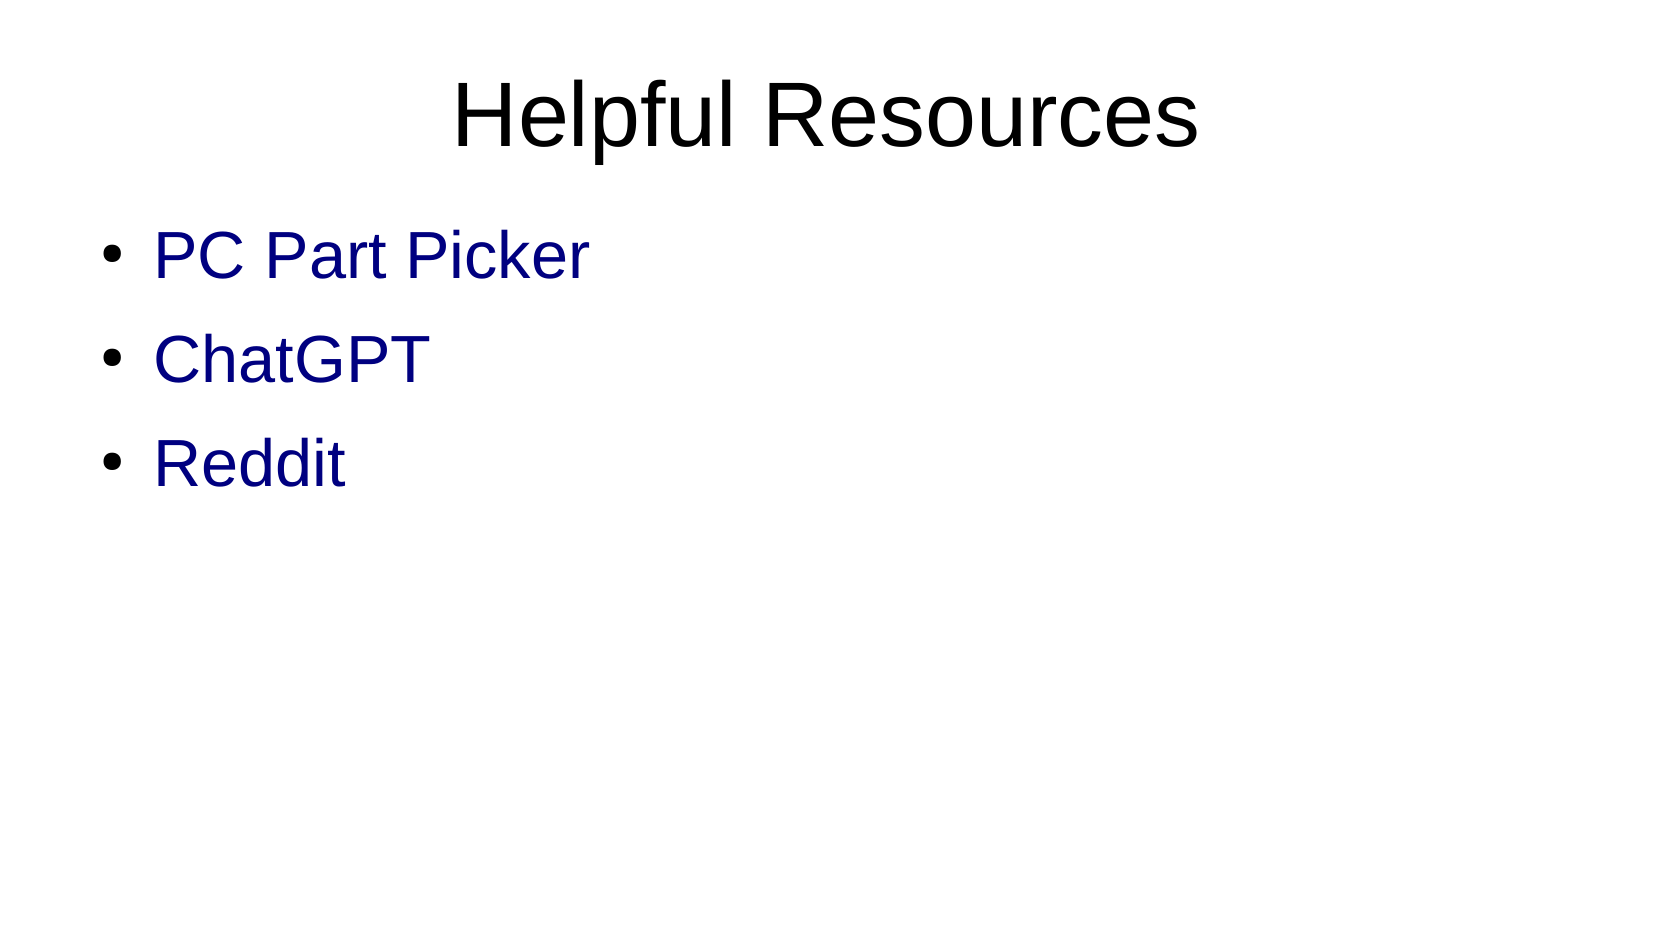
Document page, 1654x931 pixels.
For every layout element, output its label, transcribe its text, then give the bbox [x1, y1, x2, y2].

list PC Part Picker ChatGPT Reddit [82, 217, 1571, 758]
title Helpful Resources [82, 37, 1571, 193]
